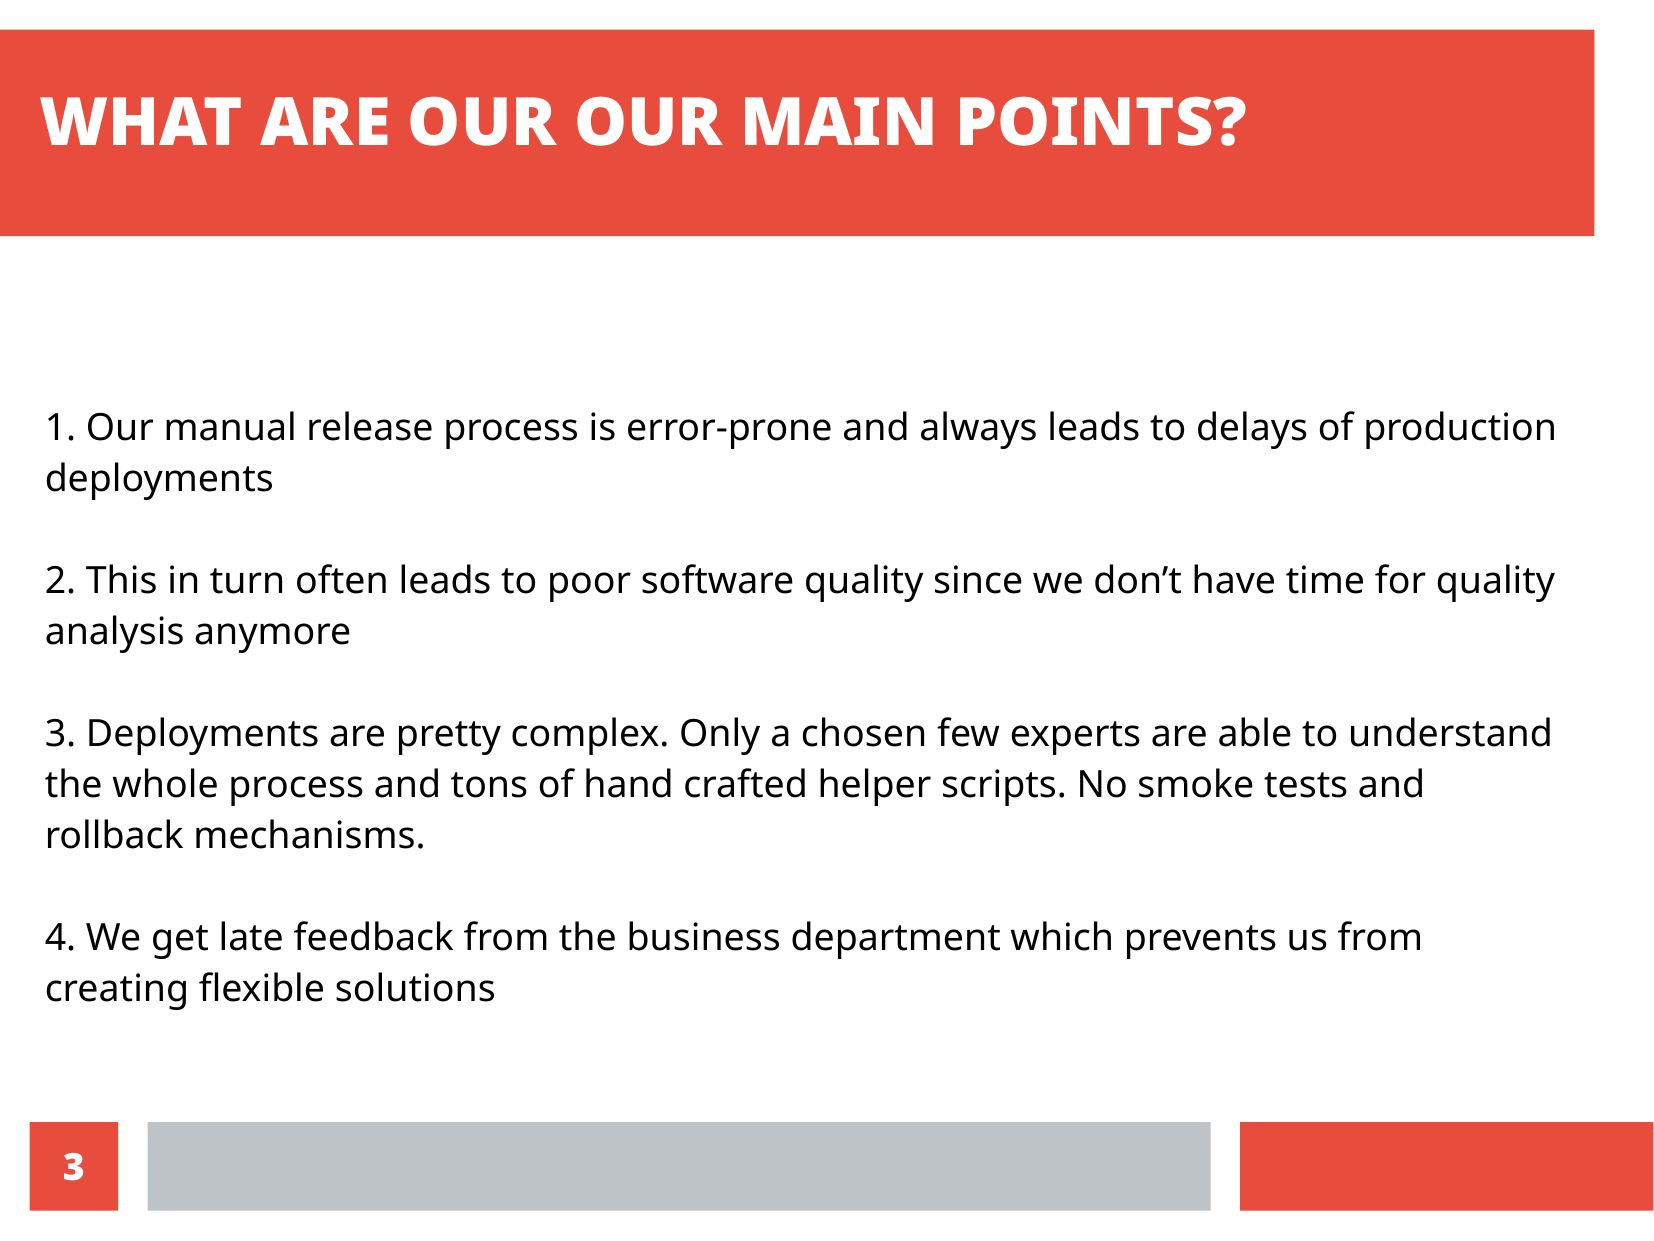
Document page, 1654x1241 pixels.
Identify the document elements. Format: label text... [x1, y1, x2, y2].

text_box 1. Our manual release process is error-prone and always leads to delays of production deployments 2. This in turn often leads to poor software quality since we don’t have time for quality analysis anymore 3. Deployments are pretty complex. Only a chosen few experts are able to understand the whole process and tons of hand crafted helper scripts. No smoke tests and rollback mechanisms. 4. We get late feedback from the business department which prevents us from creating flexible solutions [30, 392, 1576, 931]
title WHAT ARE OUR OUR MAIN POINTS? [39, 63, 1576, 166]
